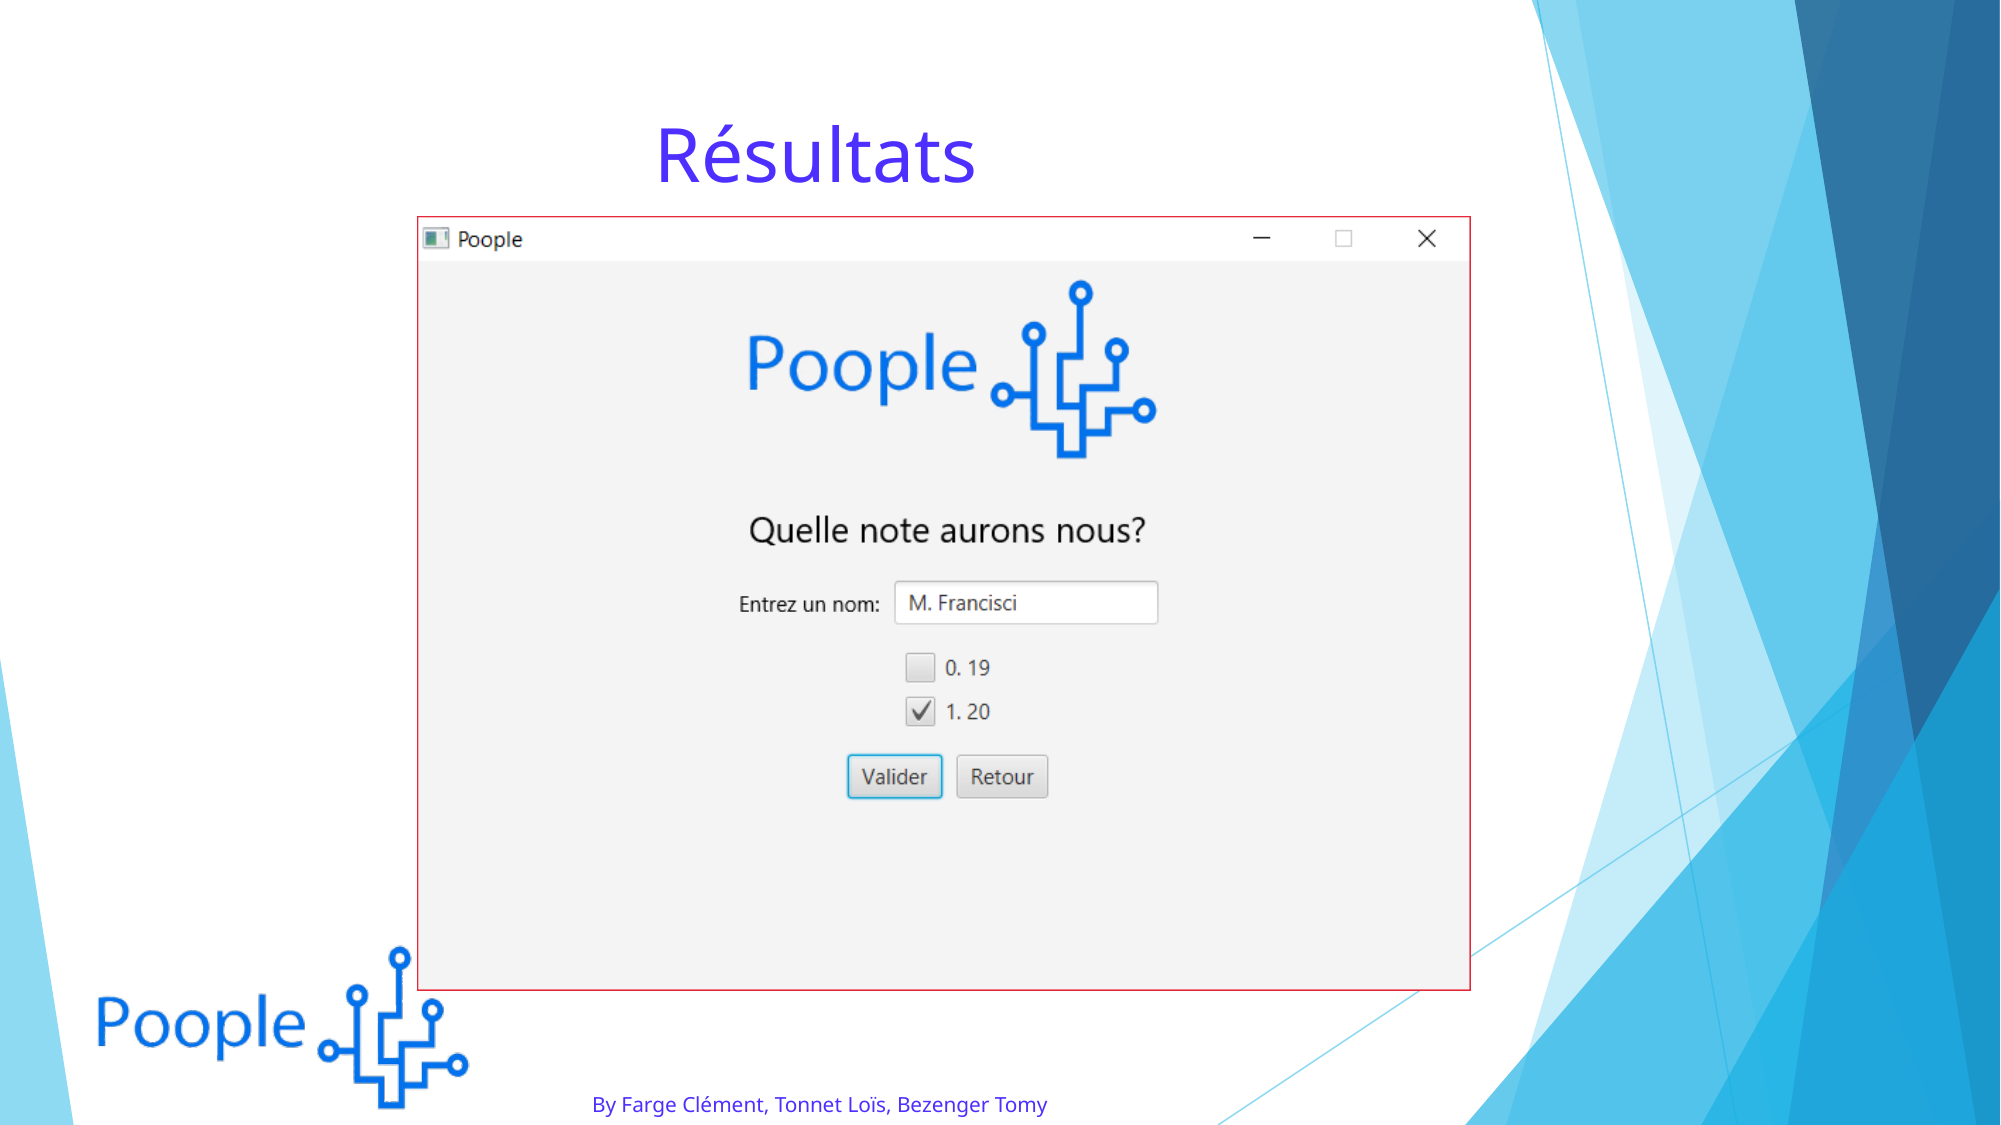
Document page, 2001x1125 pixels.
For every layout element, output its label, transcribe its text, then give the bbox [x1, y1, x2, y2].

text_box By Farge Clément, Tonnet Loïs, Bezenger Tomy [577, 1085, 1063, 1125]
picture [86, 217, 1471, 1125]
title Résultats [111, 99, 1522, 317]
